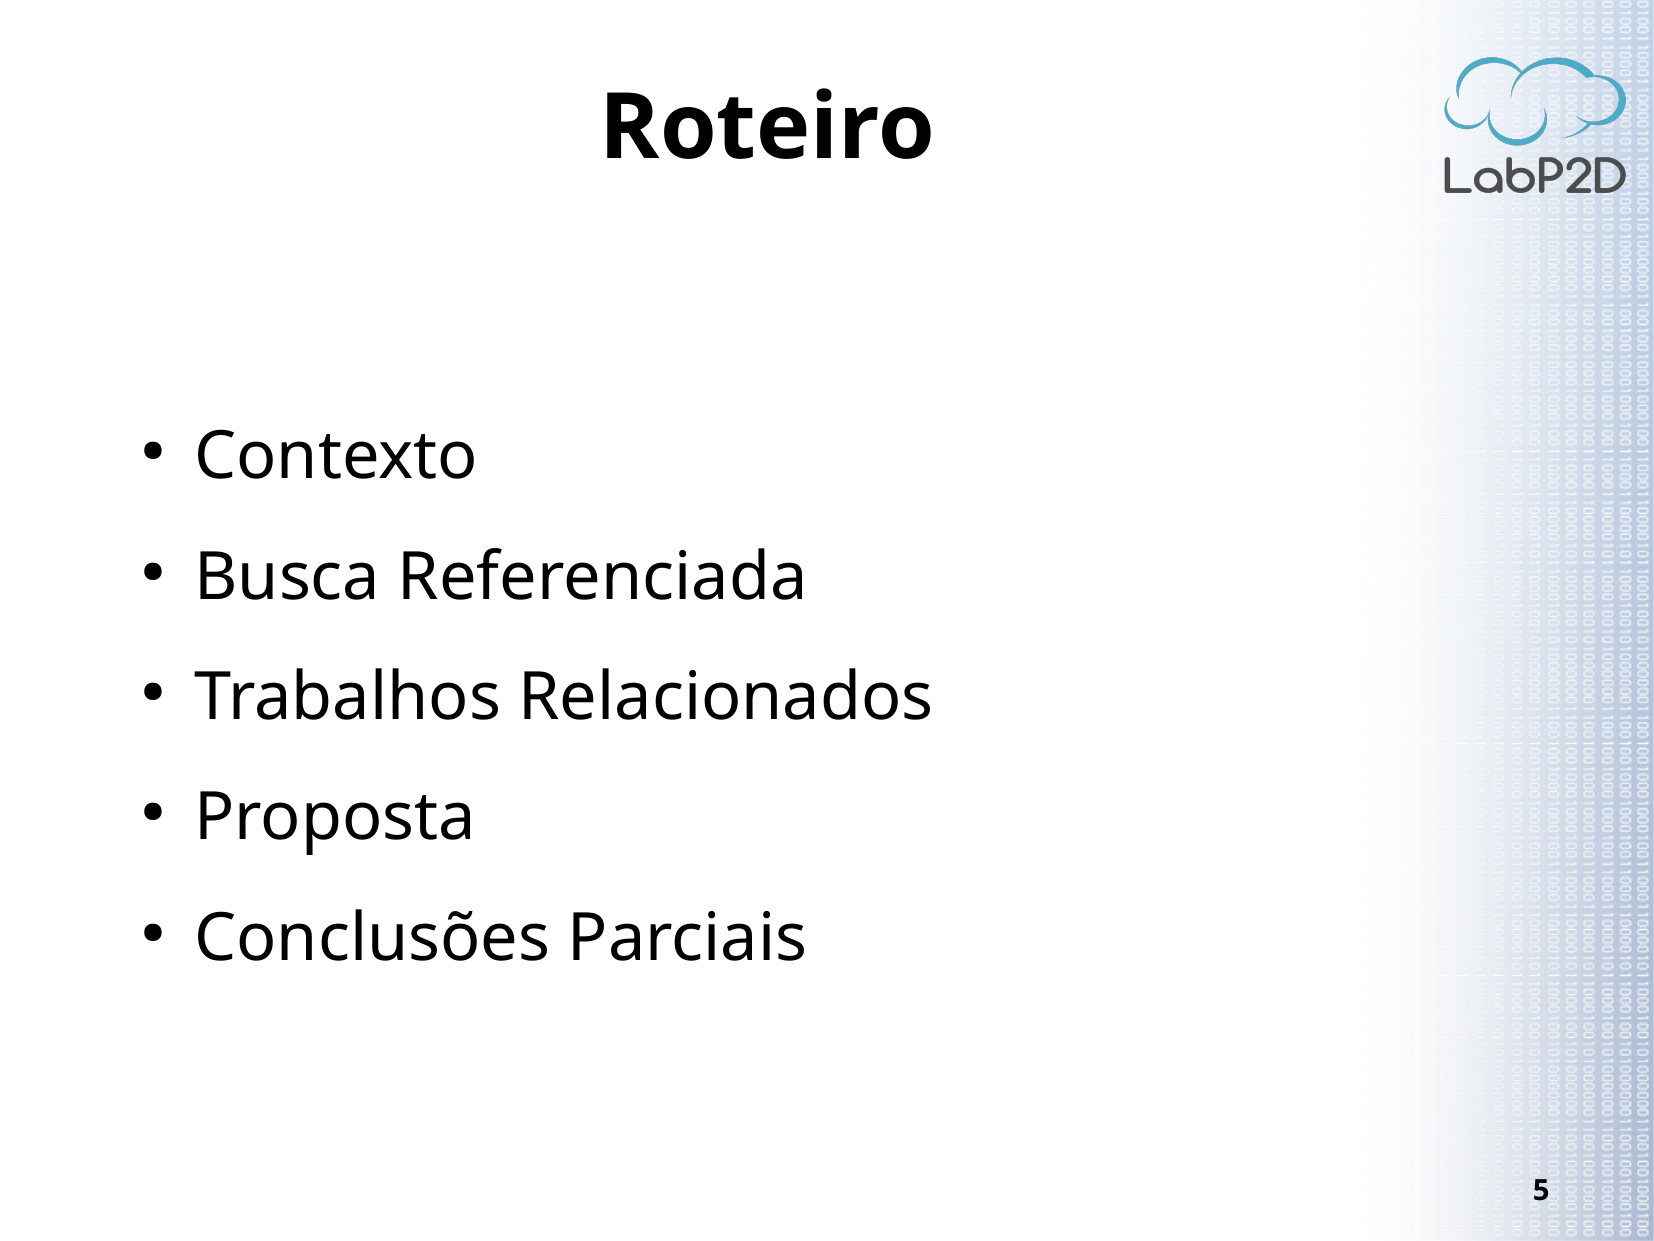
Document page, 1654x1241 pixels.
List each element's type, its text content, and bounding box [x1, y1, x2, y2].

list Contexto Busca Referenciada Trabalhos Relacionados Proposta Conclusões Parciais [123, 271, 1406, 1116]
picture [1360, 1, 1654, 1240]
title Roteiro [82, 19, 1453, 227]
